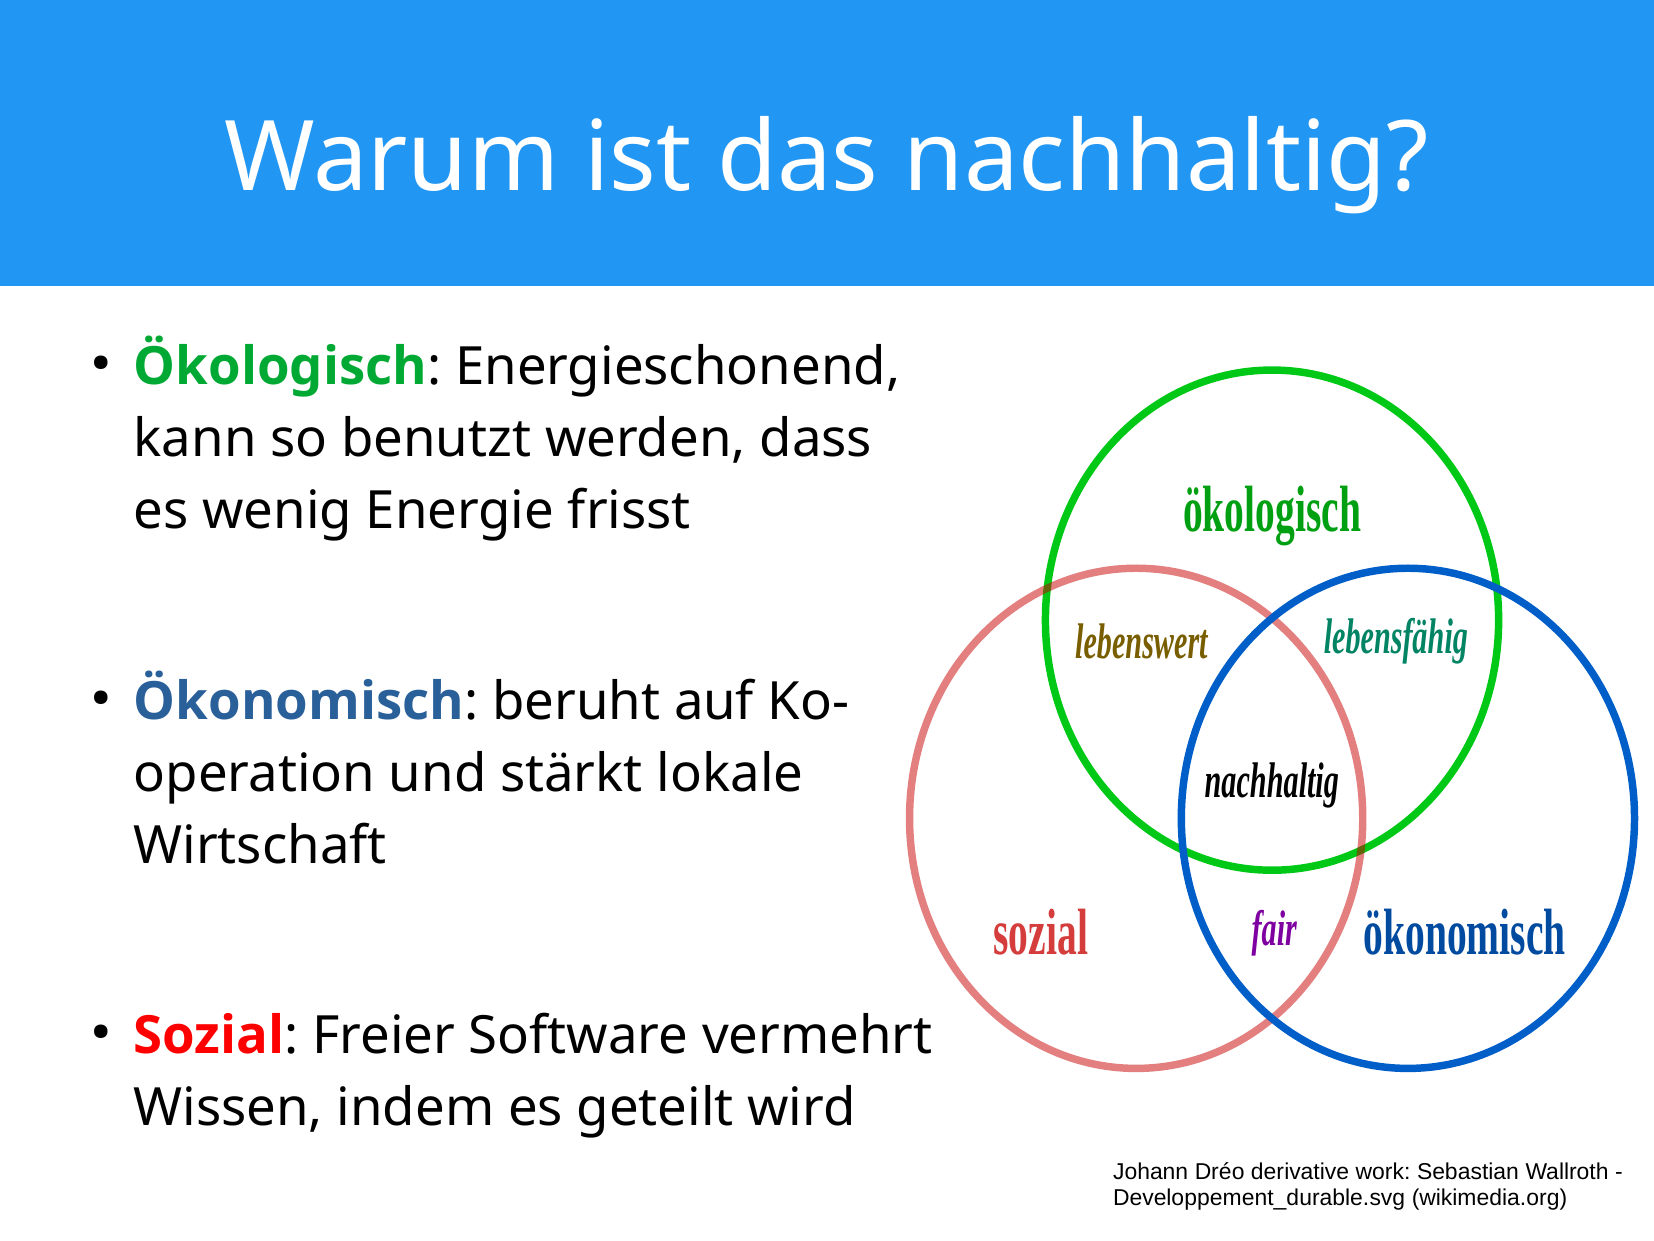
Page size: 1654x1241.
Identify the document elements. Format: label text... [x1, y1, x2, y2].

title Warum ist das nachhaltig? [0, 20, 1654, 286]
picture [885, 328, 1654, 1111]
text_box Johann Dréo derivative work: Sebastian Wallroth - Developpement_durable.svg (wikimedia.org) [1098, 1151, 1642, 1241]
list Ökologisch: Energieschonend, kann so benutzt werden, dass es wenig Energie frisst Ökonomisch: beruht auf Ko-operation und stärkt lokale Wirtschaft Sozial: Freier Software vermehrt Wissen, indem es geteilt wird [77, 328, 934, 1182]
